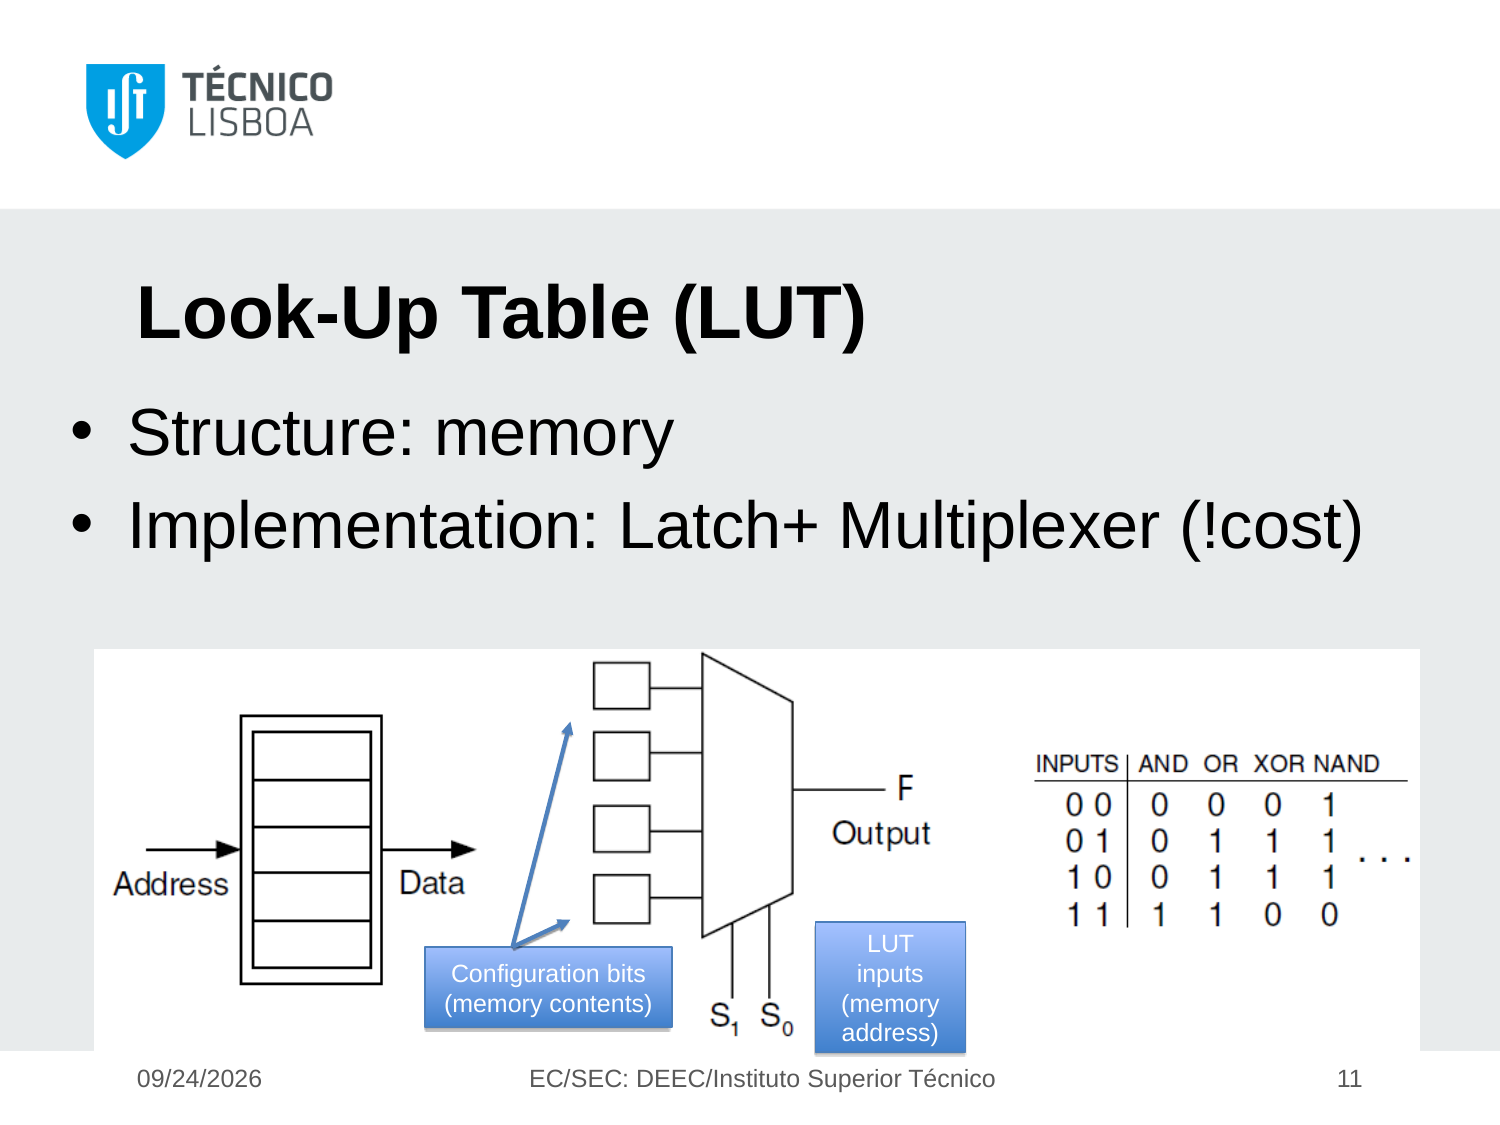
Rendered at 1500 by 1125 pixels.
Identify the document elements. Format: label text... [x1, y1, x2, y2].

list Structure: memory Implementation: Latch+ Multiplexer (!cost) [55, 381, 1479, 650]
text_box Configuration bits (memory contents) [424, 947, 673, 1028]
slide_number <number> [1077, 1052, 1378, 1103]
text_box LUT inputs (memory address) [815, 922, 966, 1052]
title Look-Up Table (LUT) [121, 237, 1378, 381]
slide_number 10/08/2018 [121, 1052, 425, 1103]
picture [0, 0, 1500, 1125]
footer EC/SEC: DEEC/Instituto Superior Técnico [512, 1052, 1021, 1103]
